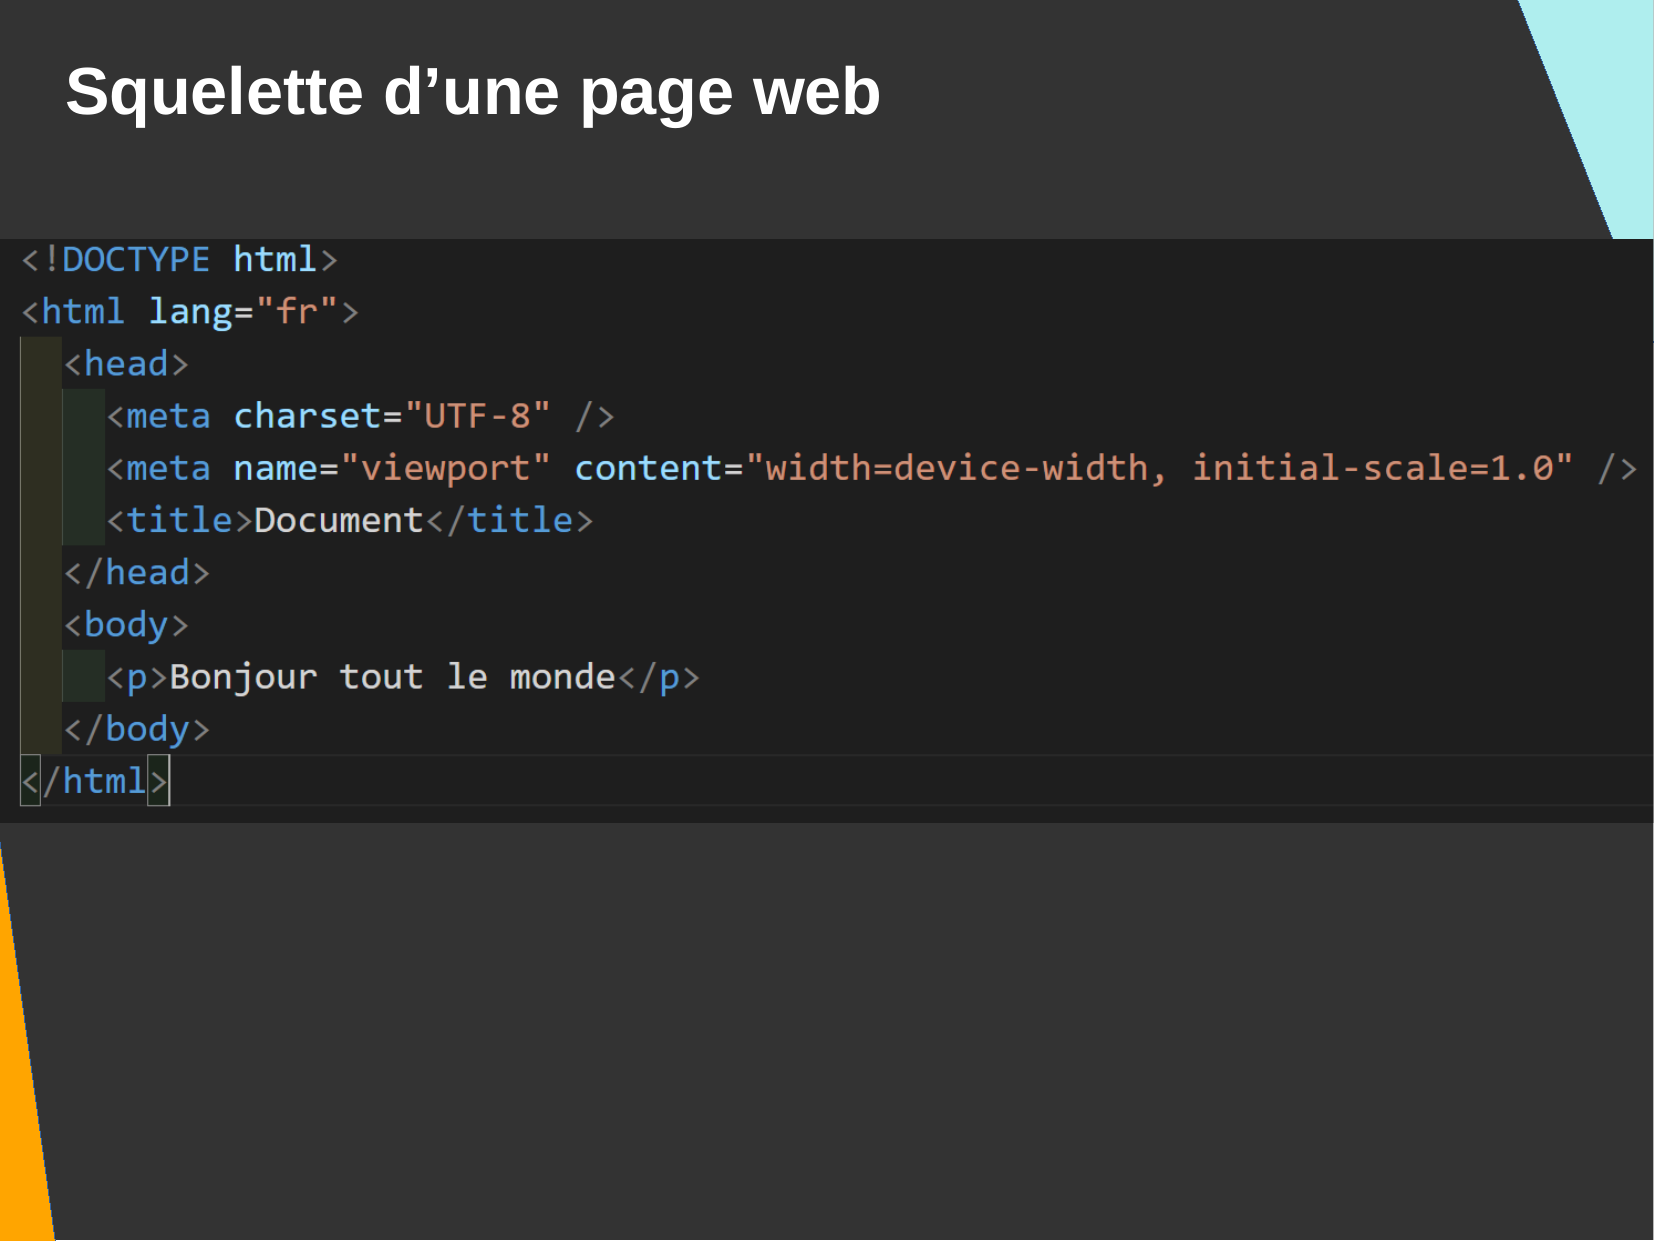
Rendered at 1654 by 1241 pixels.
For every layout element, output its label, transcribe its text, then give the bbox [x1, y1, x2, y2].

text_box [1517, 0, 1654, 239]
text_box [0, 841, 56, 1241]
title Squelette d’une page web [64, 54, 1554, 157]
picture [0, 239, 1654, 823]
